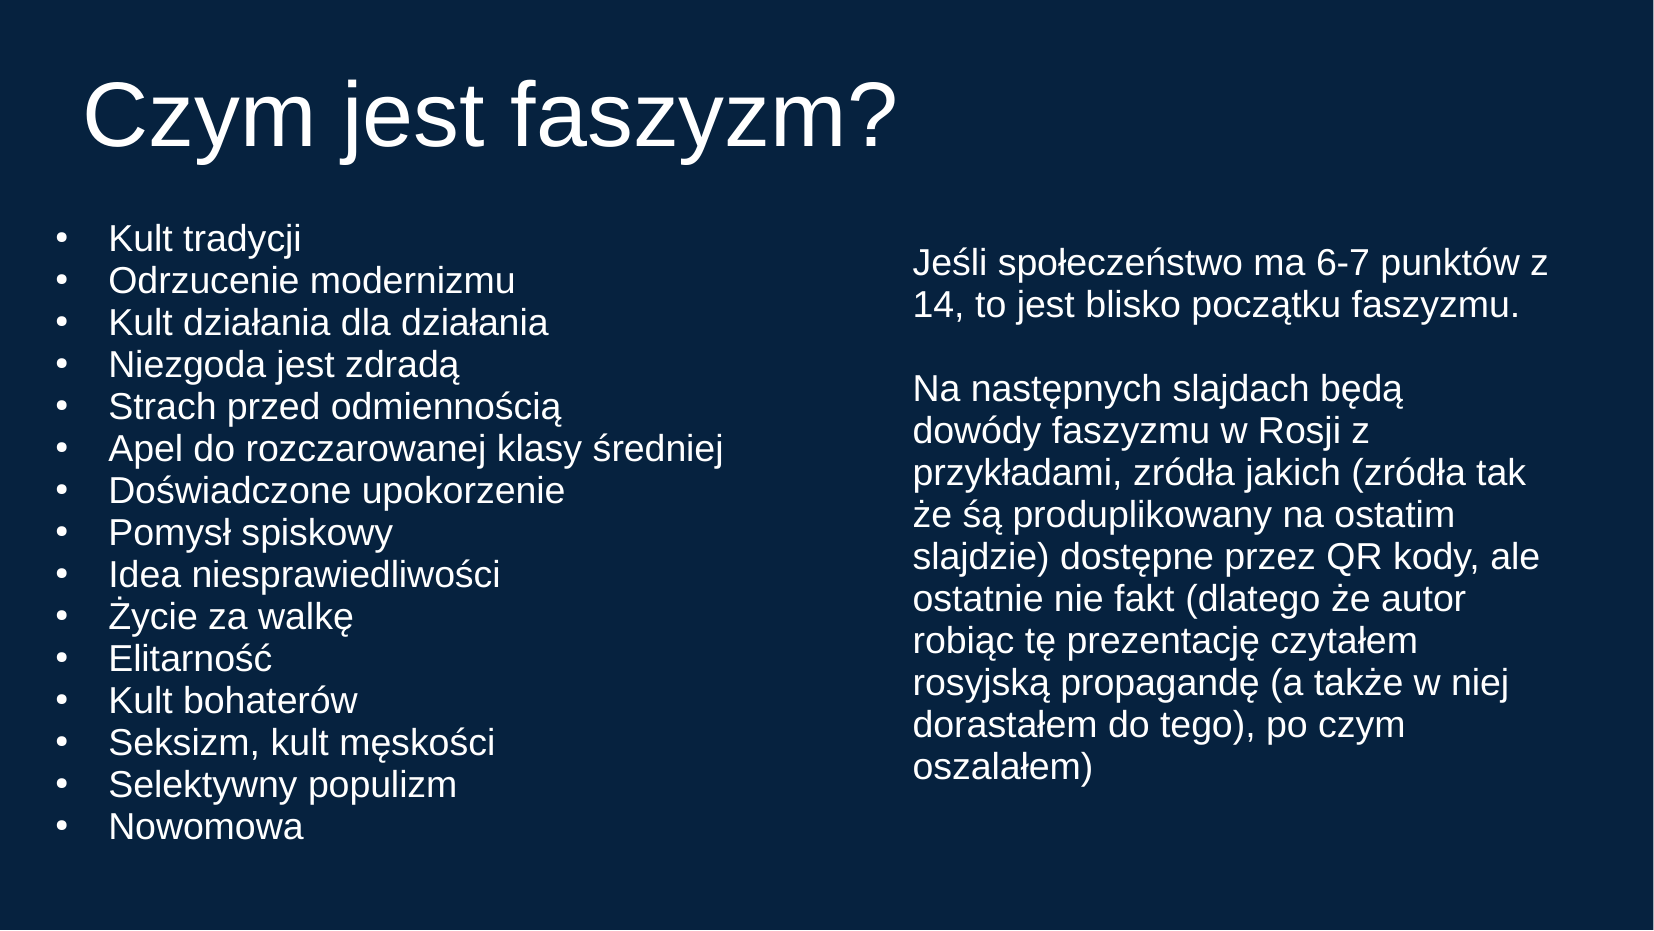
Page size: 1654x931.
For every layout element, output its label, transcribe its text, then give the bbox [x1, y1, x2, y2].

text_box Jeśli społeczeństwo ma 6-7 punktów z 14, to jest blisko początku faszyzmu. Na następnych slajdach będą dowódy faszyzmu w Rosji z przykładami, zródła jakich (zródła tak że śą produplikowany na ostatim slajdzie) dostępne przez QR kody, ale ostatnie nie fakt (dlatego że autor robiąc tę ​​prezentację czytałem rosyjską propagandę (a także w niej dorastałem do tego), po czym oszalałem) [862, 108, 1571, 879]
title Czym jest faszyzm? [82, 37, 1571, 193]
list Kult tradycji Odrzucenie modernizmu Kult działania dla działania Niezgoda jest zdradą Strach przed odmiennością Apel do rozczarowanej klasy średniej Doświadczone upokorzenie Pomysł spiskowy Idea niesprawiedliwości Życie za walkę Elitarność Kult bohaterów Seksizm, kult męskości Selektywny populizm Nowomowa [37, 217, 1613, 901]
